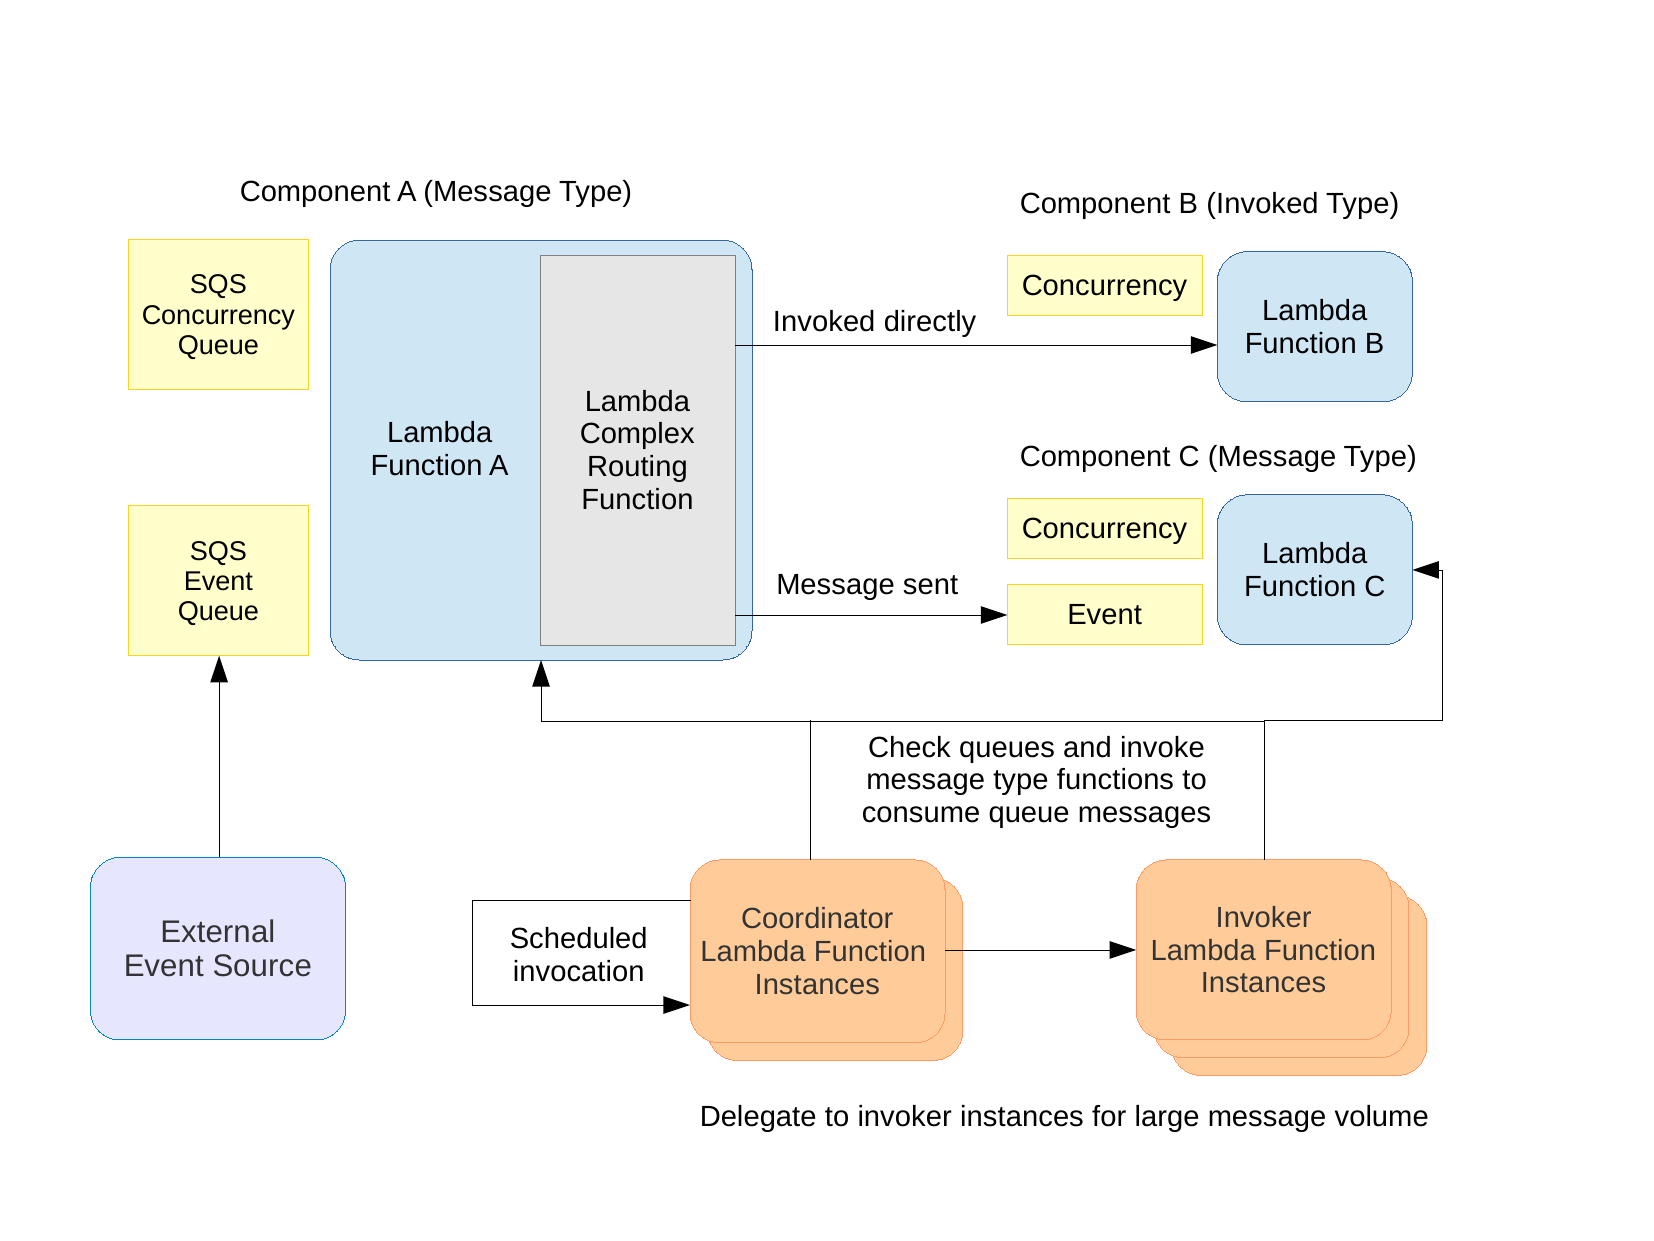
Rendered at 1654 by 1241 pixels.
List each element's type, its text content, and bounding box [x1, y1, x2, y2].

text_box Scheduled invocation [495, 915, 663, 996]
text_box [736, 346, 753, 615]
text_box Concurrency [1007, 255, 1203, 316]
text_box SQS Event Queue [128, 505, 309, 656]
text_box [1156, 879, 1427, 1076]
text_box Message sent [761, 560, 973, 608]
text_box External Event Source [90, 857, 346, 1040]
text_box Lambda Function B [1217, 251, 1413, 402]
text_box Coordinator Lambda Function Instances [690, 859, 946, 1043]
text_box Lambda Complex Routing Function [540, 255, 736, 646]
text_box [709, 951, 963, 1061]
text_box SQS Concurrency Queue [128, 239, 309, 390]
text_box Check queues and invoke message type functions to consume queue messages [810, 723, 1264, 837]
text_box Invoked directly [758, 297, 991, 346]
text_box Component B (Invoked Type) [1005, 180, 1441, 228]
text_box Concurrency [1007, 498, 1203, 559]
text_box Component C (Message Type) [1005, 432, 1441, 481]
text_box [330, 240, 753, 661]
text_box Lambda Function A [342, 408, 538, 490]
text_box Event [1007, 584, 1203, 645]
text_box Lambda Function C [1217, 494, 1413, 645]
text_box Component A (Message Type) [225, 167, 661, 216]
text_box Invoker Lambda Function Instances [1136, 859, 1392, 1040]
text_box [944, 879, 963, 950]
text_box Delegate to invoker instances for large message volume [685, 1092, 1441, 1141]
